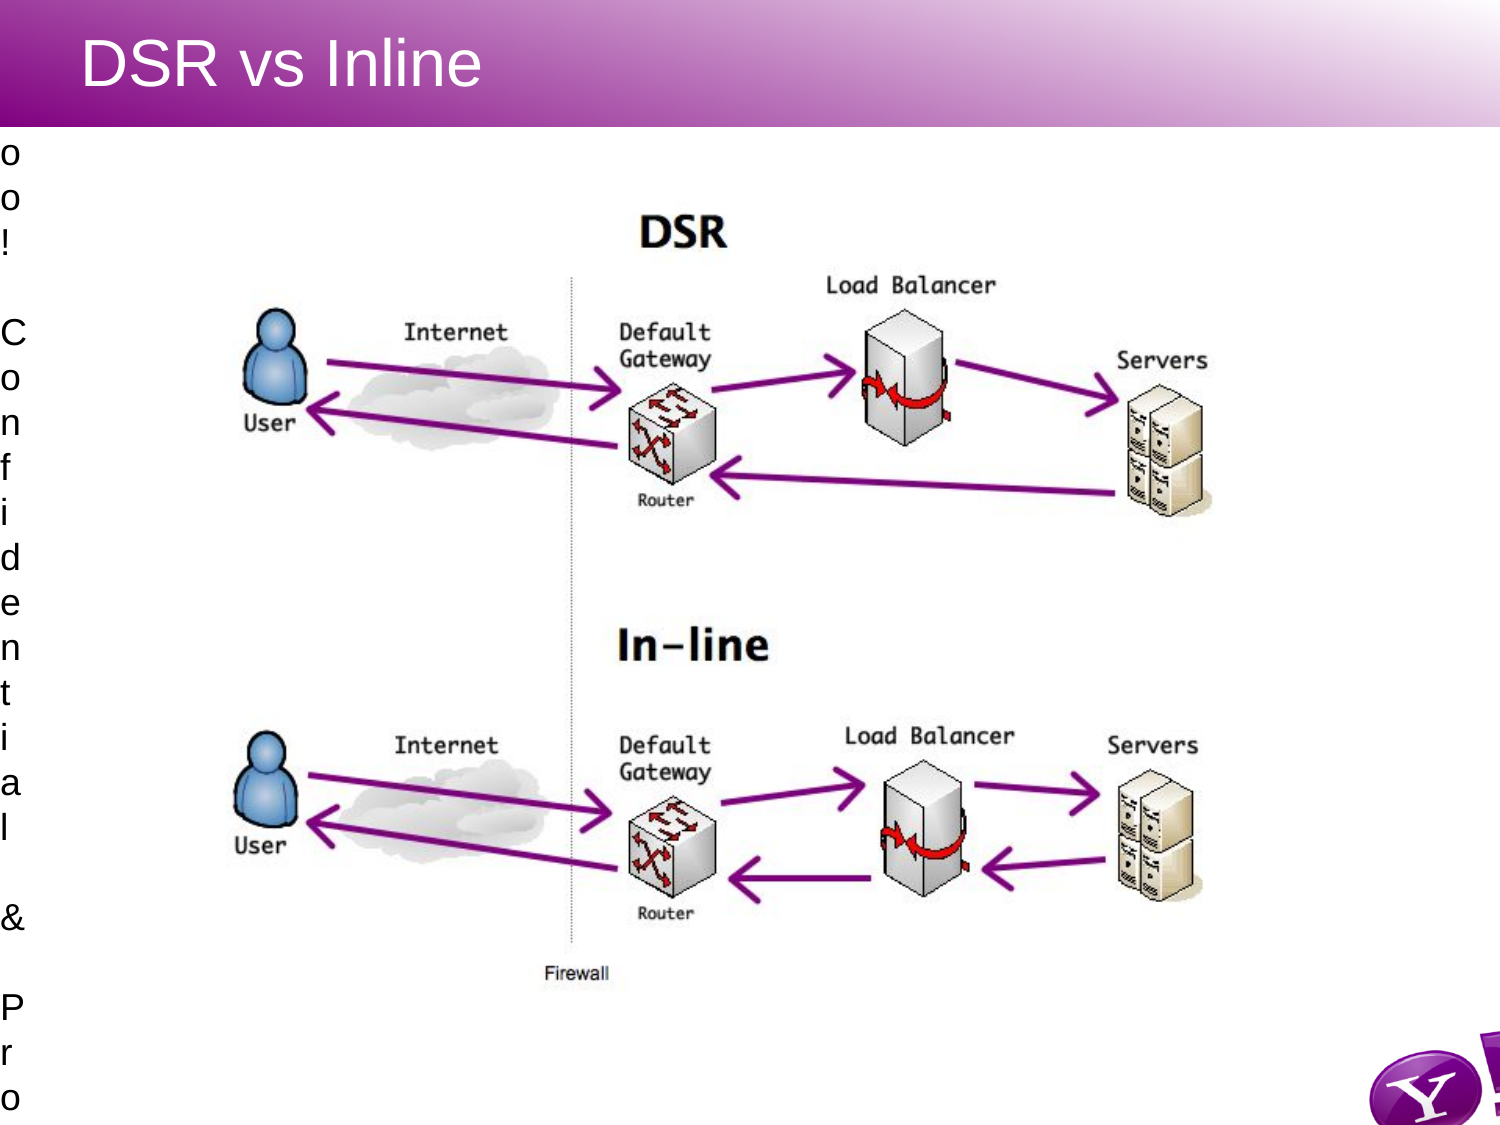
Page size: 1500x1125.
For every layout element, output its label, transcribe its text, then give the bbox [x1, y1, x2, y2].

title DSR vs Inline [0, 0, 1500, 127]
picture [1366, 1027, 1500, 1125]
picture [177, 165, 1303, 1010]
